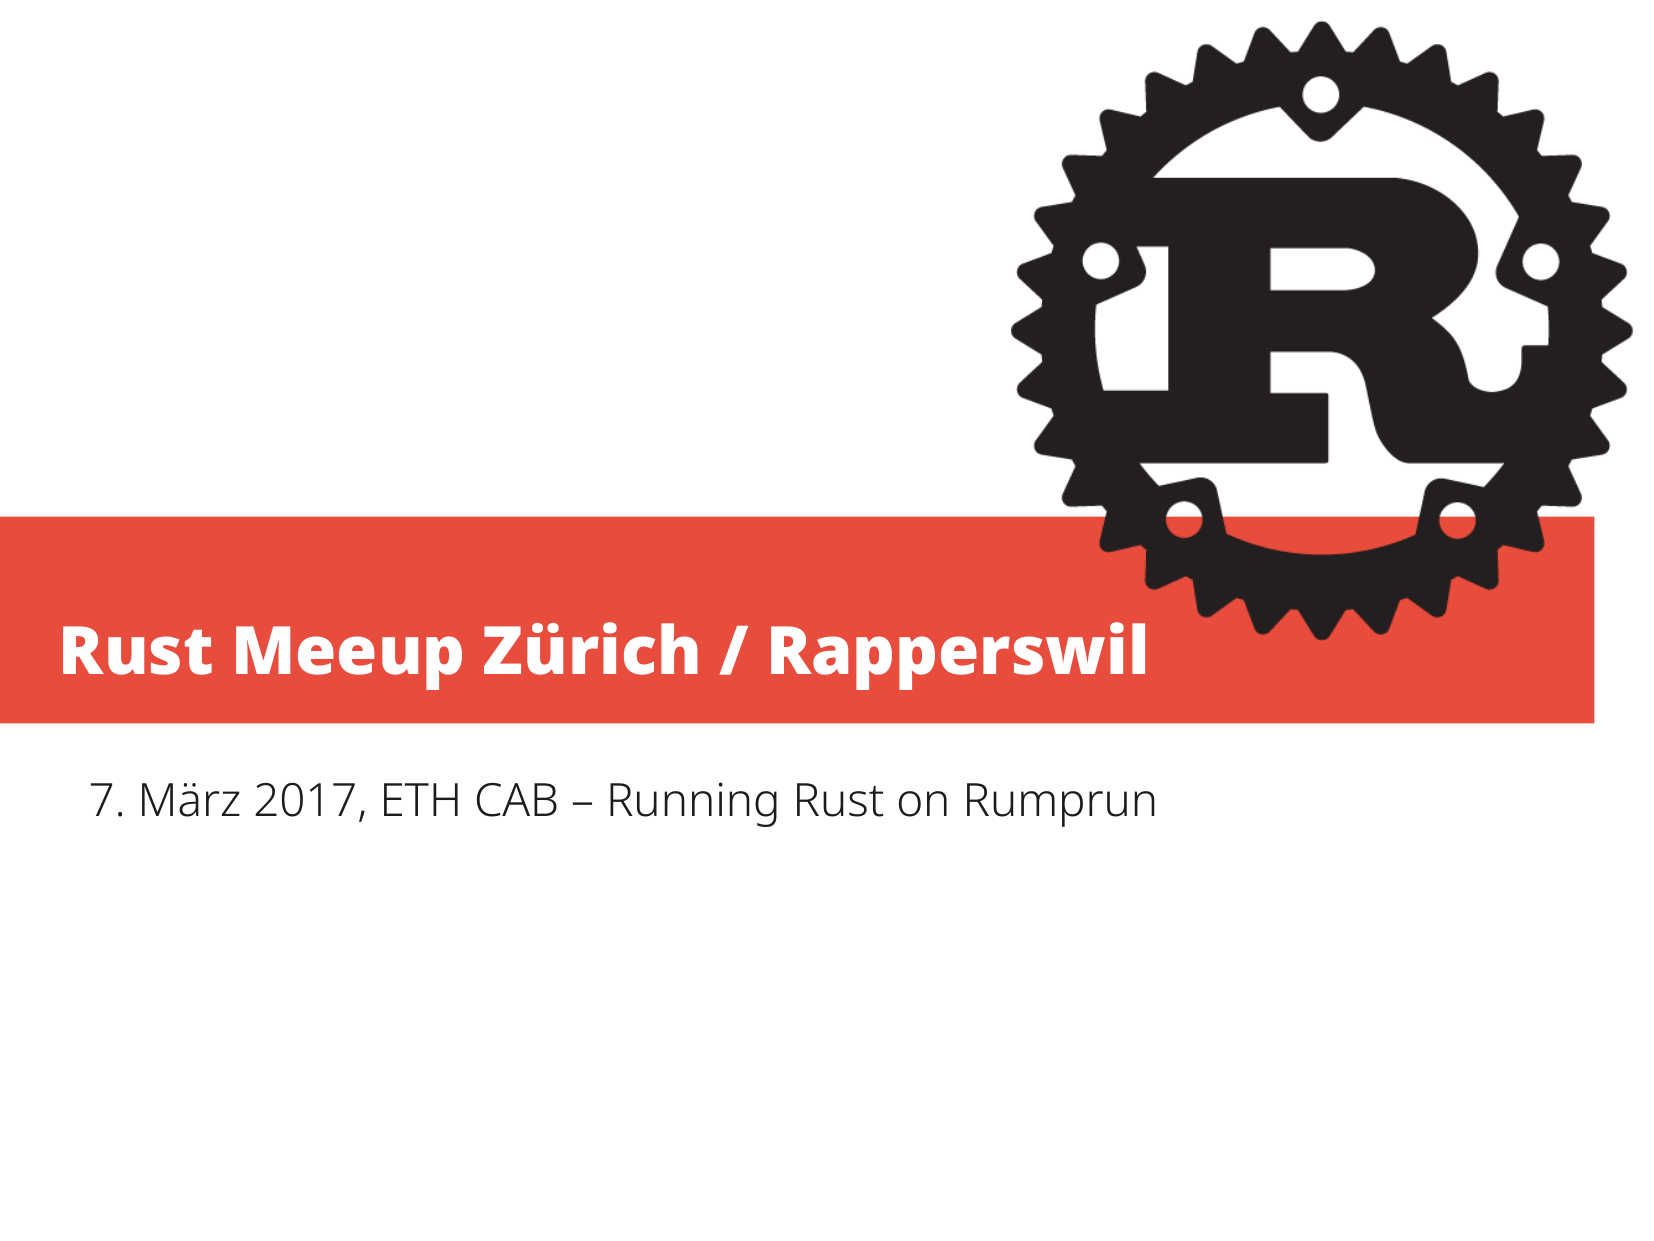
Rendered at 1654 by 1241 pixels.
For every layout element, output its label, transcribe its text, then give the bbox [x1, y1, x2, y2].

picture [1005, 17, 1639, 651]
title Rust Meeup Zürich / Rapperswil [59, 546, 1595, 694]
subtitle 7. März 2017, ETH CAB – Running Rust on Rumprun [88, 767, 1595, 1182]
